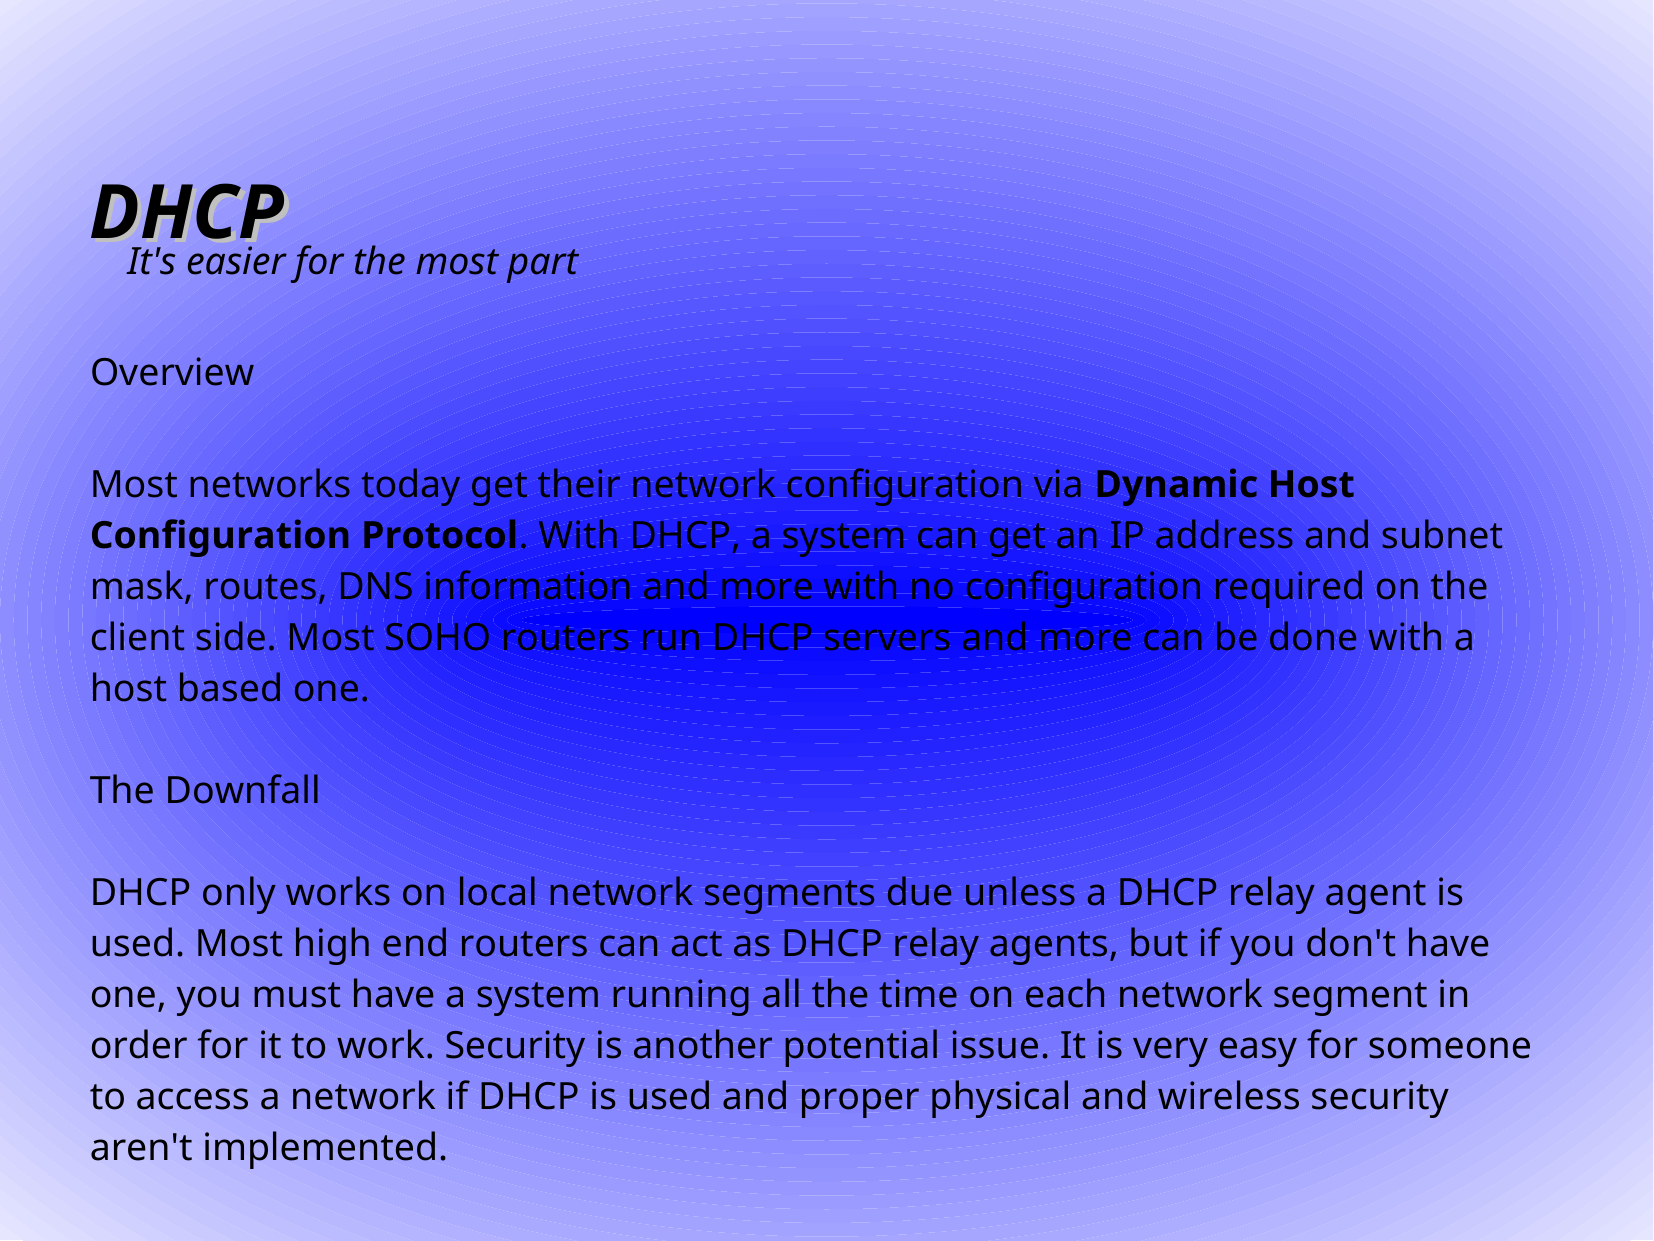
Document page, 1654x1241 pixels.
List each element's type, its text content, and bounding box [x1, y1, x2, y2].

text_box DHCP [75, 150, 788, 263]
text_box Most networks today get their network configuration via Dynamic Host Configuration Protocol. With DHCP, a system can get an IP address and subnet mask, routes, DNS information and more with no configuration required on the client side. Most SOHO routers run DHCP servers and more can be done with a host based one. The Downfall DHCP only works on local network segments due unless a DHCP relay agent is used. Most high end routers can act as DHCP relay agents, but if you don't have one, you must have a system running all the time on each network segment in order for it to work. Security is another potential issue. It is very easy for someone to access a network if DHCP is used and proper physical and wireless security aren't implemented. [75, 450, 1576, 1187]
text_box Overview [75, 338, 751, 414]
text_box It's easier for the most part [112, 227, 788, 301]
